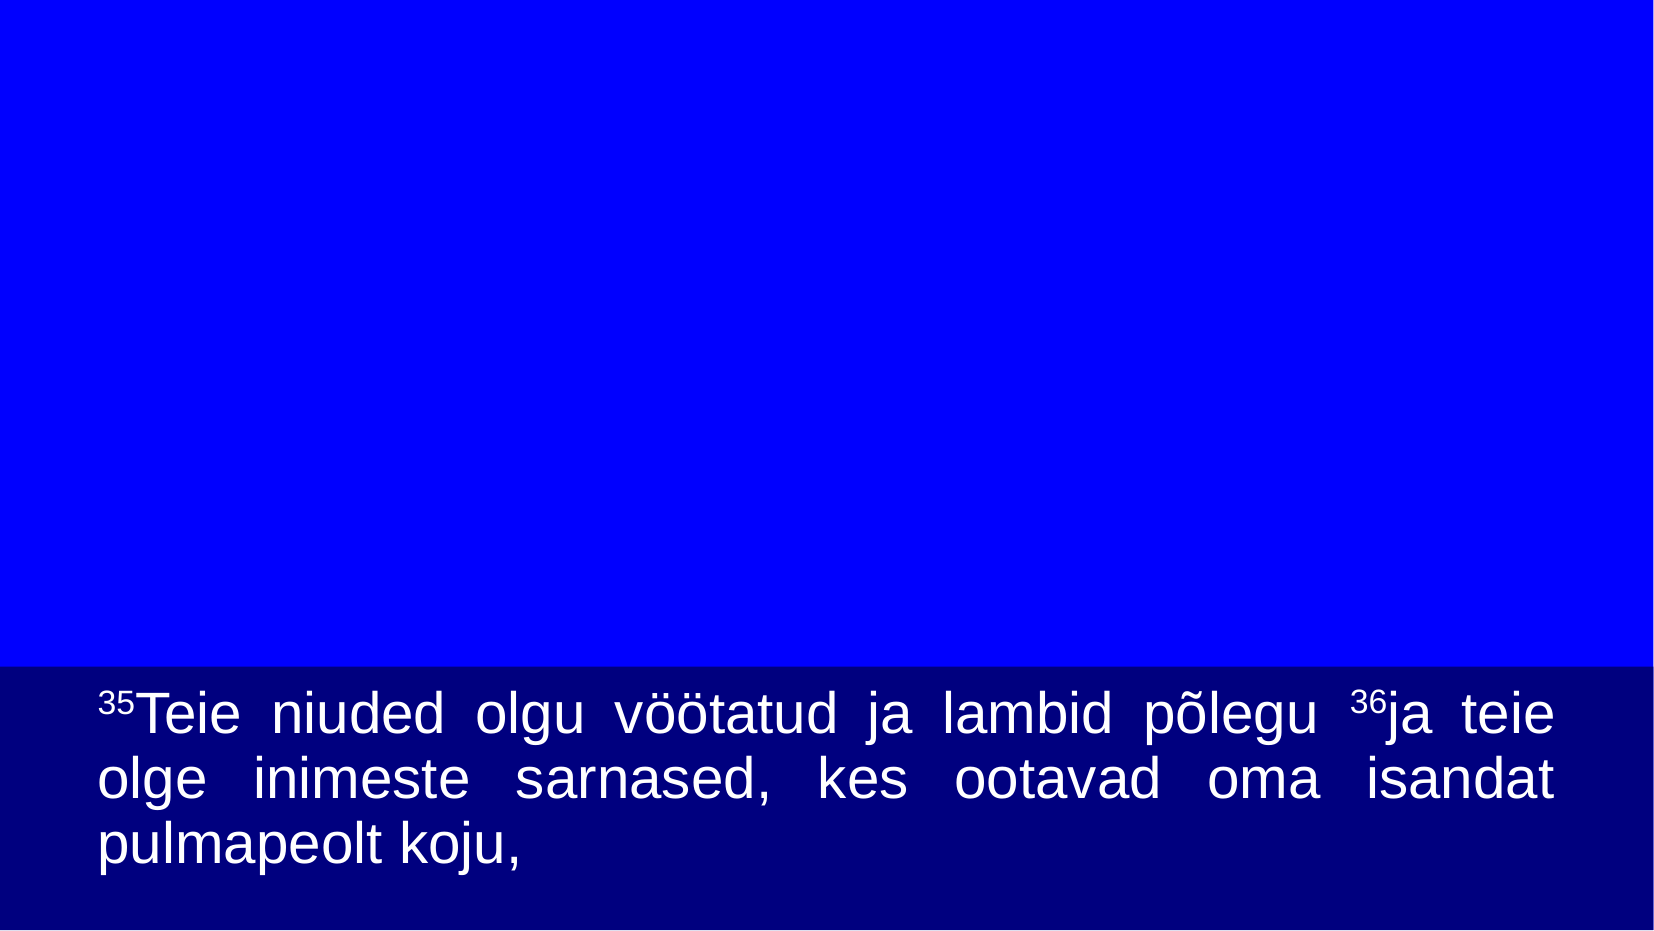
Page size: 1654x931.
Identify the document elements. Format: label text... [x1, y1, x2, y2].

text_box 35Teie niuded olgu vöötatud ja lambid põlegu 36ja teie olge inimeste sarnased, kes ootavad oma isandat pulmapeolt koju, [82, 608, 1571, 884]
text_box [0, 666, 1654, 931]
